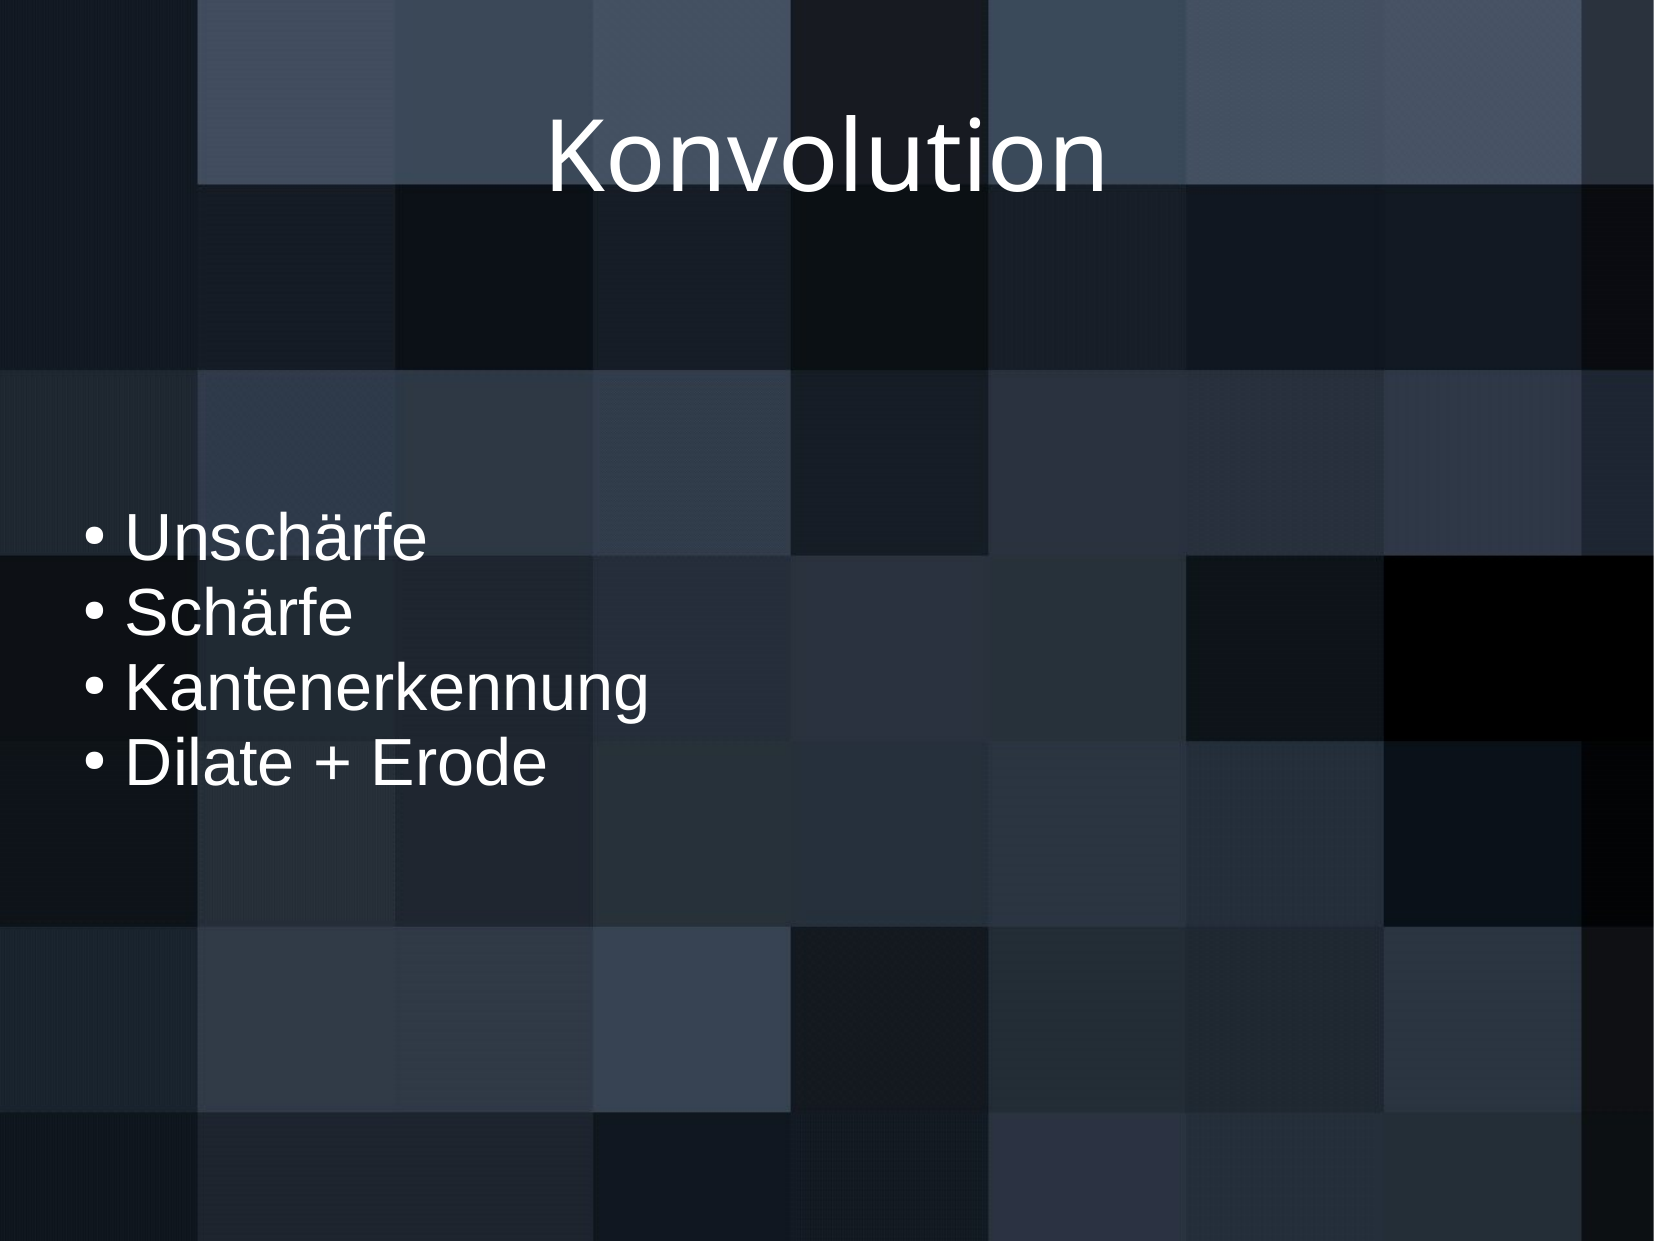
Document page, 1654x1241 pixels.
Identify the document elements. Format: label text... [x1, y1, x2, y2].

picture [0, 0, 1654, 1241]
subtitle Unschärfe Schärfe Kantenerkennung Dilate + Erode [82, 290, 1571, 1010]
title Konvolution [82, 49, 1571, 257]
